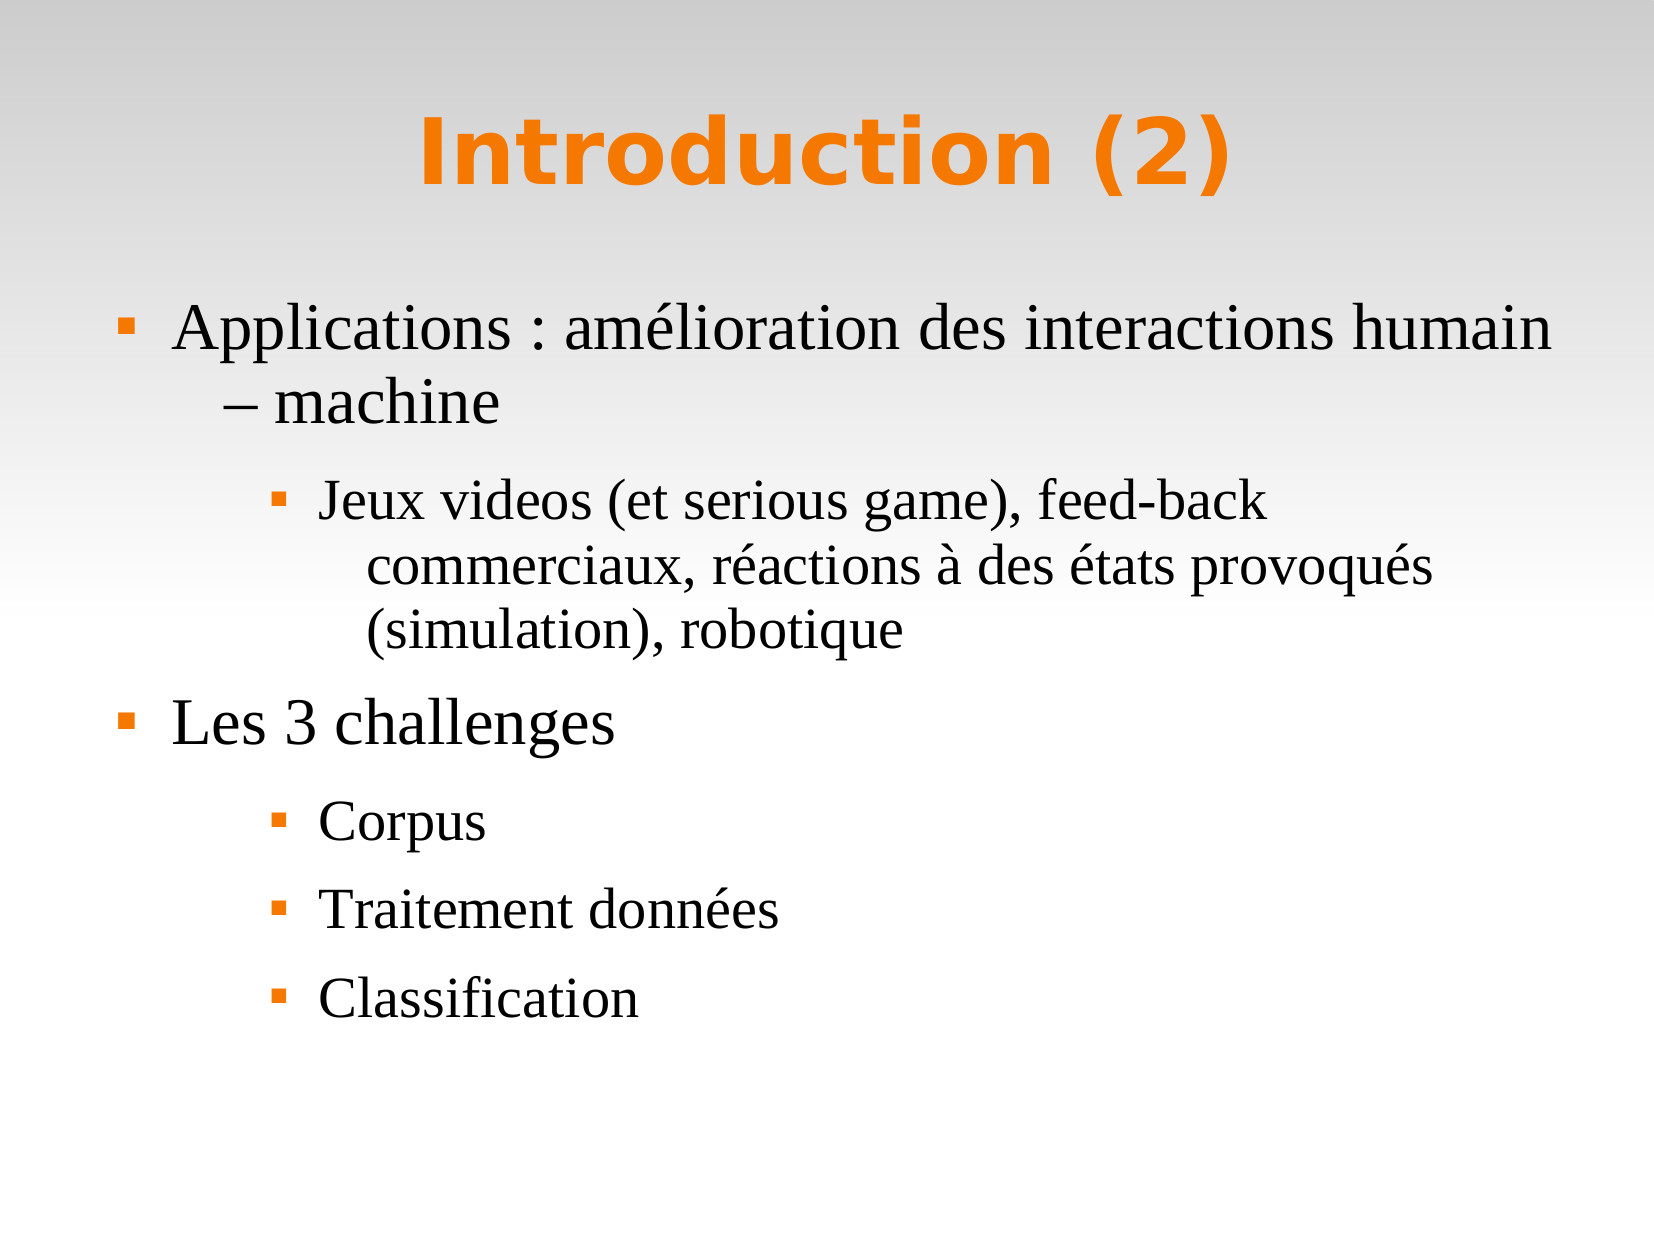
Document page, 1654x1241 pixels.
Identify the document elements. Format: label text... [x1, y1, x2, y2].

list Applications : amélioration des interactions humain – machine Jeux videos (et serious game), feed-back commerciaux, réactions à des états provoqués (simulation), robotique Les 3 challenges Corpus Traitement données Classification [82, 290, 1571, 1109]
title Introduction (2) [82, 49, 1571, 257]
